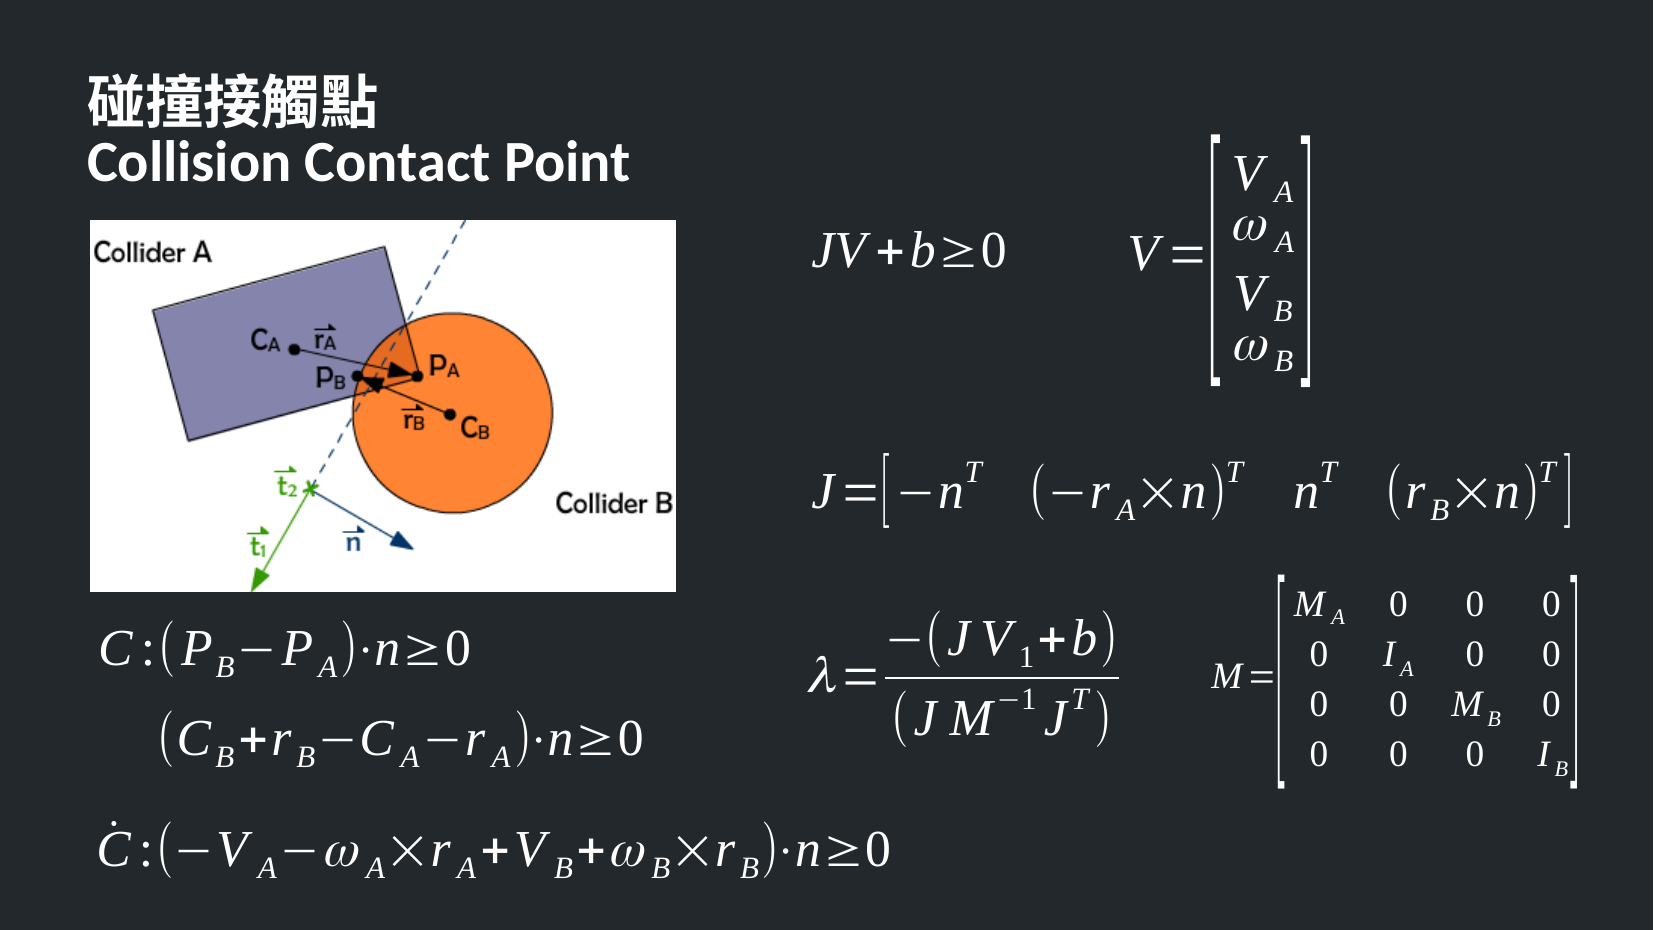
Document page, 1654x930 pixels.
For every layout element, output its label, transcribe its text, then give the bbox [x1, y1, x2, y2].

chart [150, 707, 651, 775]
chart [803, 220, 1013, 279]
chart [91, 618, 478, 685]
chart [90, 818, 898, 886]
chart [803, 451, 1582, 531]
picture [90, 220, 676, 592]
text_box 碰撞接觸點 Collision Contact Point [72, 72, 658, 221]
chart [1121, 132, 1326, 391]
chart [798, 607, 1128, 751]
chart [1203, 573, 1592, 791]
